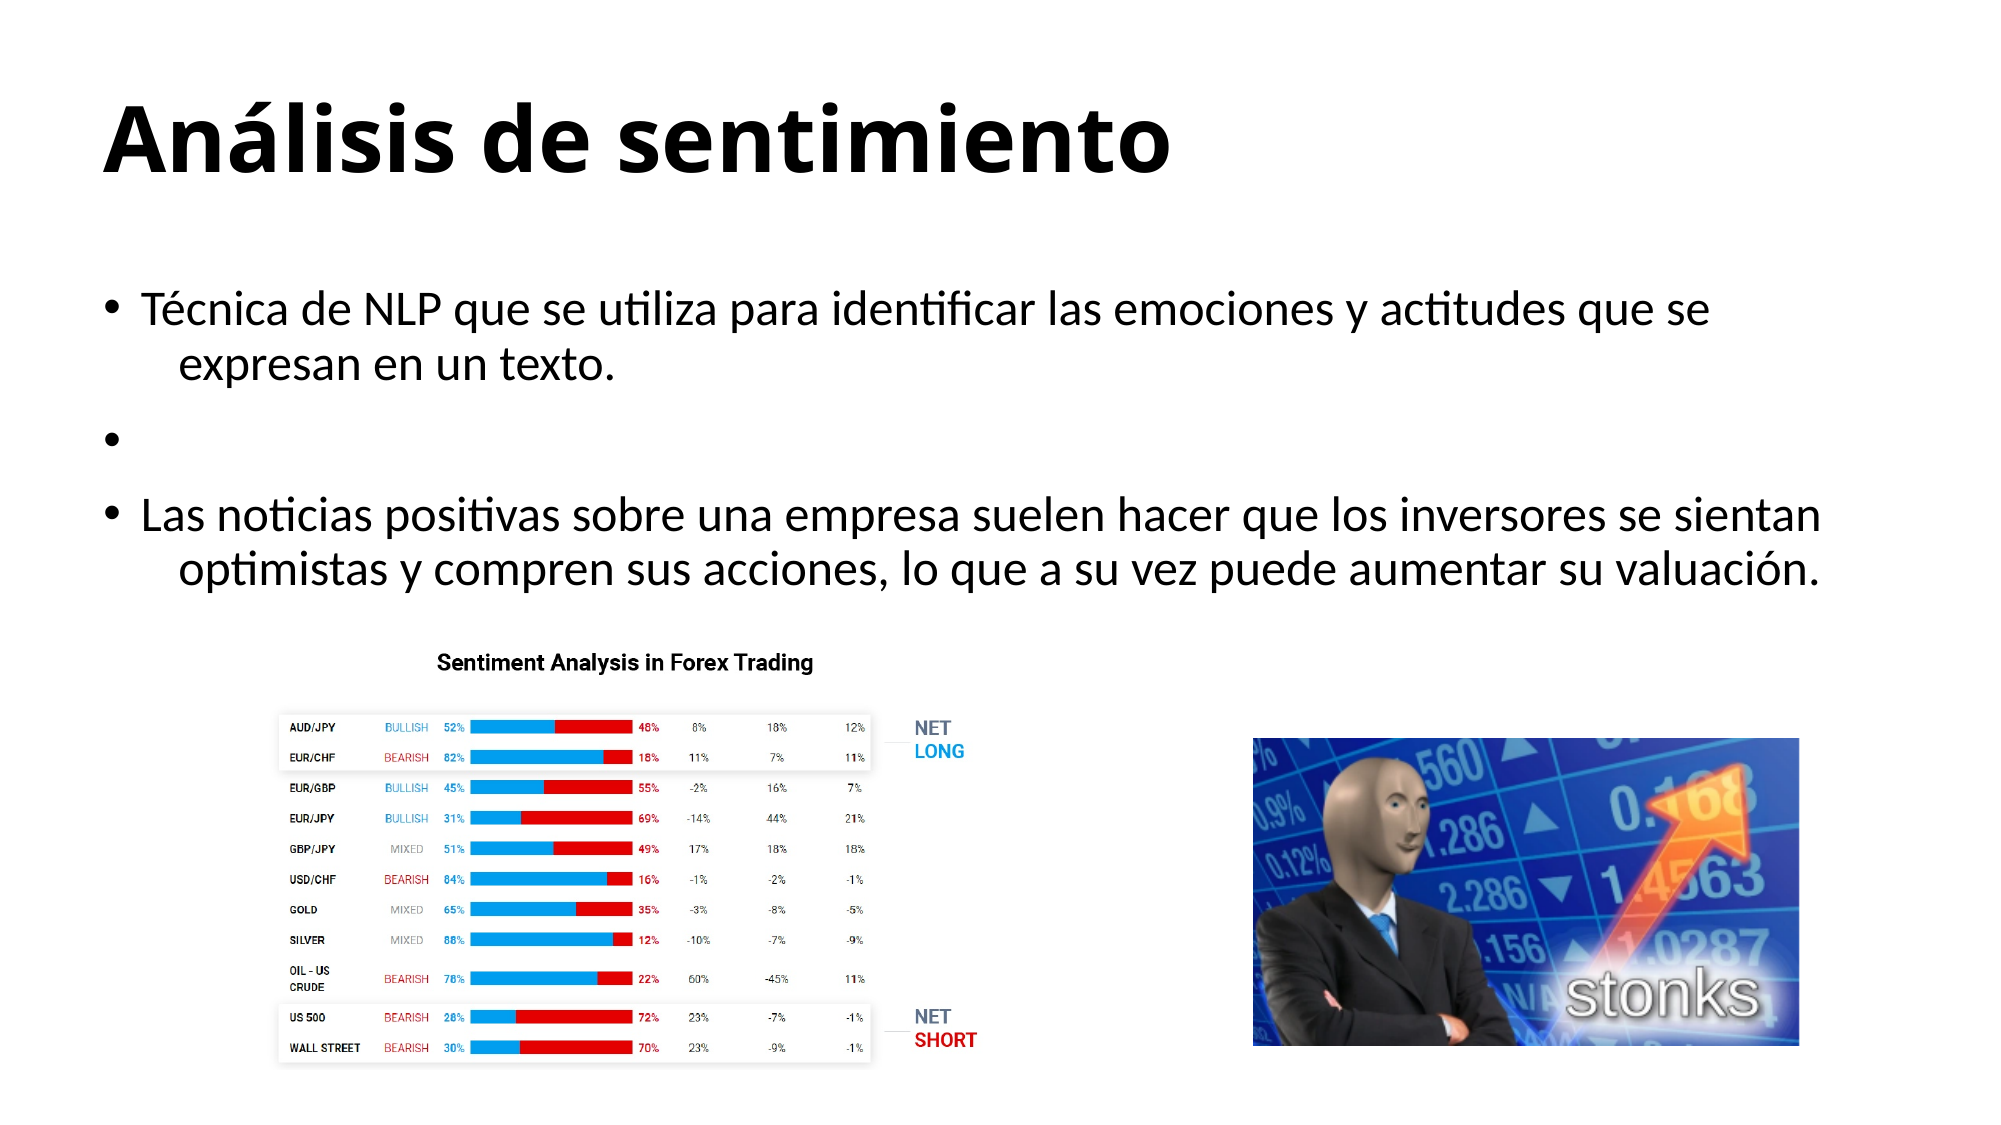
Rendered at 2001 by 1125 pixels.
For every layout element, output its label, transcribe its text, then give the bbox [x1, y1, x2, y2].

title Análisis de sentimiento [88, 59, 1863, 227]
list Técnica de NLP que se utiliza para identificar las emociones y actitudes que se expresan en un texto. Las noticias positivas sobre una empresa suelen hacer que los inversores se sientan optimistas y compren sus acciones, lo que a su vez puede aumentar su valuación. [88, 275, 1863, 658]
picture [244, 636, 986, 1070]
picture [1253, 738, 1801, 1046]
